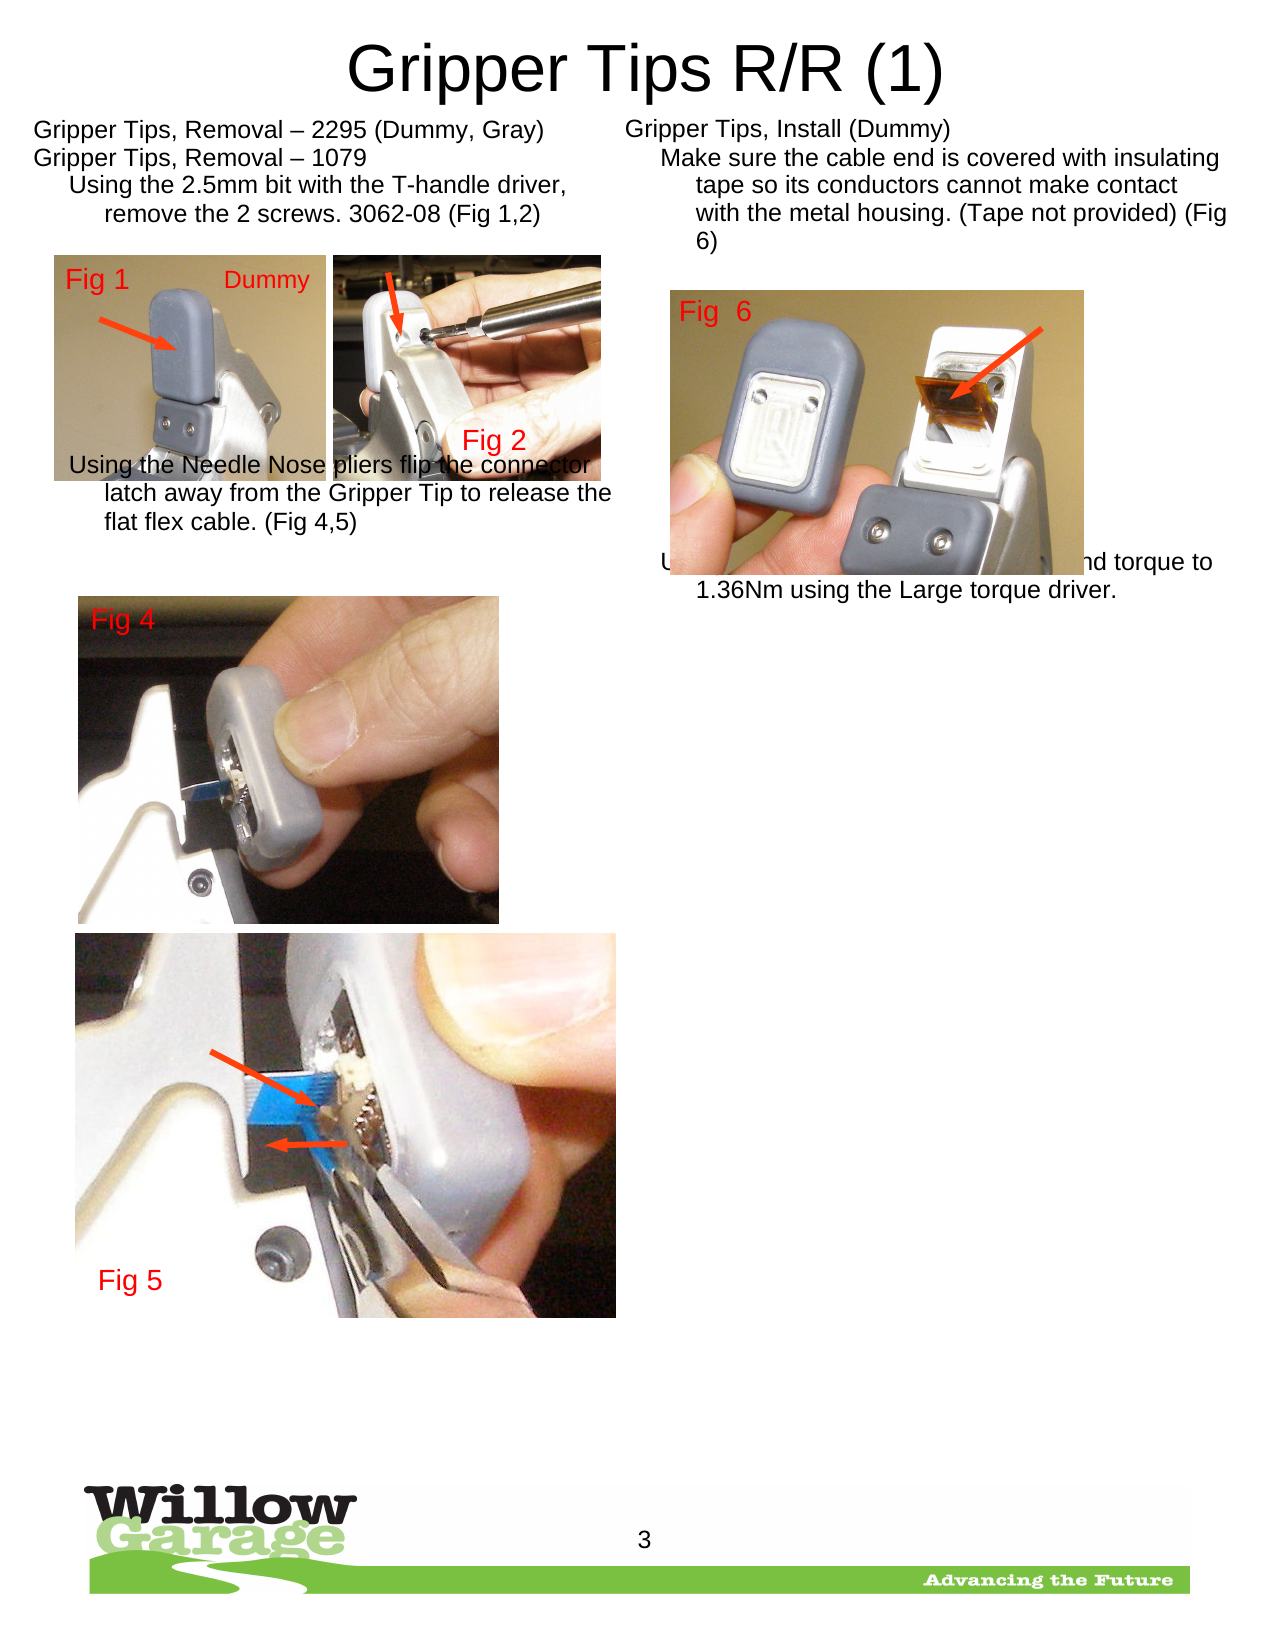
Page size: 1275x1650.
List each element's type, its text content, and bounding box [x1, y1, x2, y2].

text_box Fig 5 [83, 1256, 178, 1308]
picture [75, 1272, 616, 1318]
text_box Dummy [209, 258, 325, 305]
title Gripper Tips R/R (1) [94, 16, 1200, 115]
picture [84, 1484, 624, 1594]
list Gripper Tips, Removal – 2295 (Dummy, Gray) Gripper Tips, Removal – 1079 Using the 2.5mm bit with the T-handle driver, remove the 2 screws. 3062-08 (Fig 1,2) Using the Needle Nose pliers flip the connector latch away from the Gripper Tip to release the flat flex cable. (Fig 4,5) [33, 115, 624, 1272]
list Gripper Tips, Install (Dummy) Make sure the cable end is covered with insulating tape so its conductors cannot make contact with the metal housing. (Tape not provided) (Fig 6) Using Loctite 248, install the screws and torque to 1.36Nm using the Large torque driver. [624, 115, 1231, 1650]
text_box Fig 6 [664, 287, 767, 344]
text_box Fig 4 [75, 595, 188, 647]
picture [670, 290, 1084, 575]
text_box Fig 2 [447, 416, 559, 468]
text_box Fig 1 [50, 255, 145, 308]
